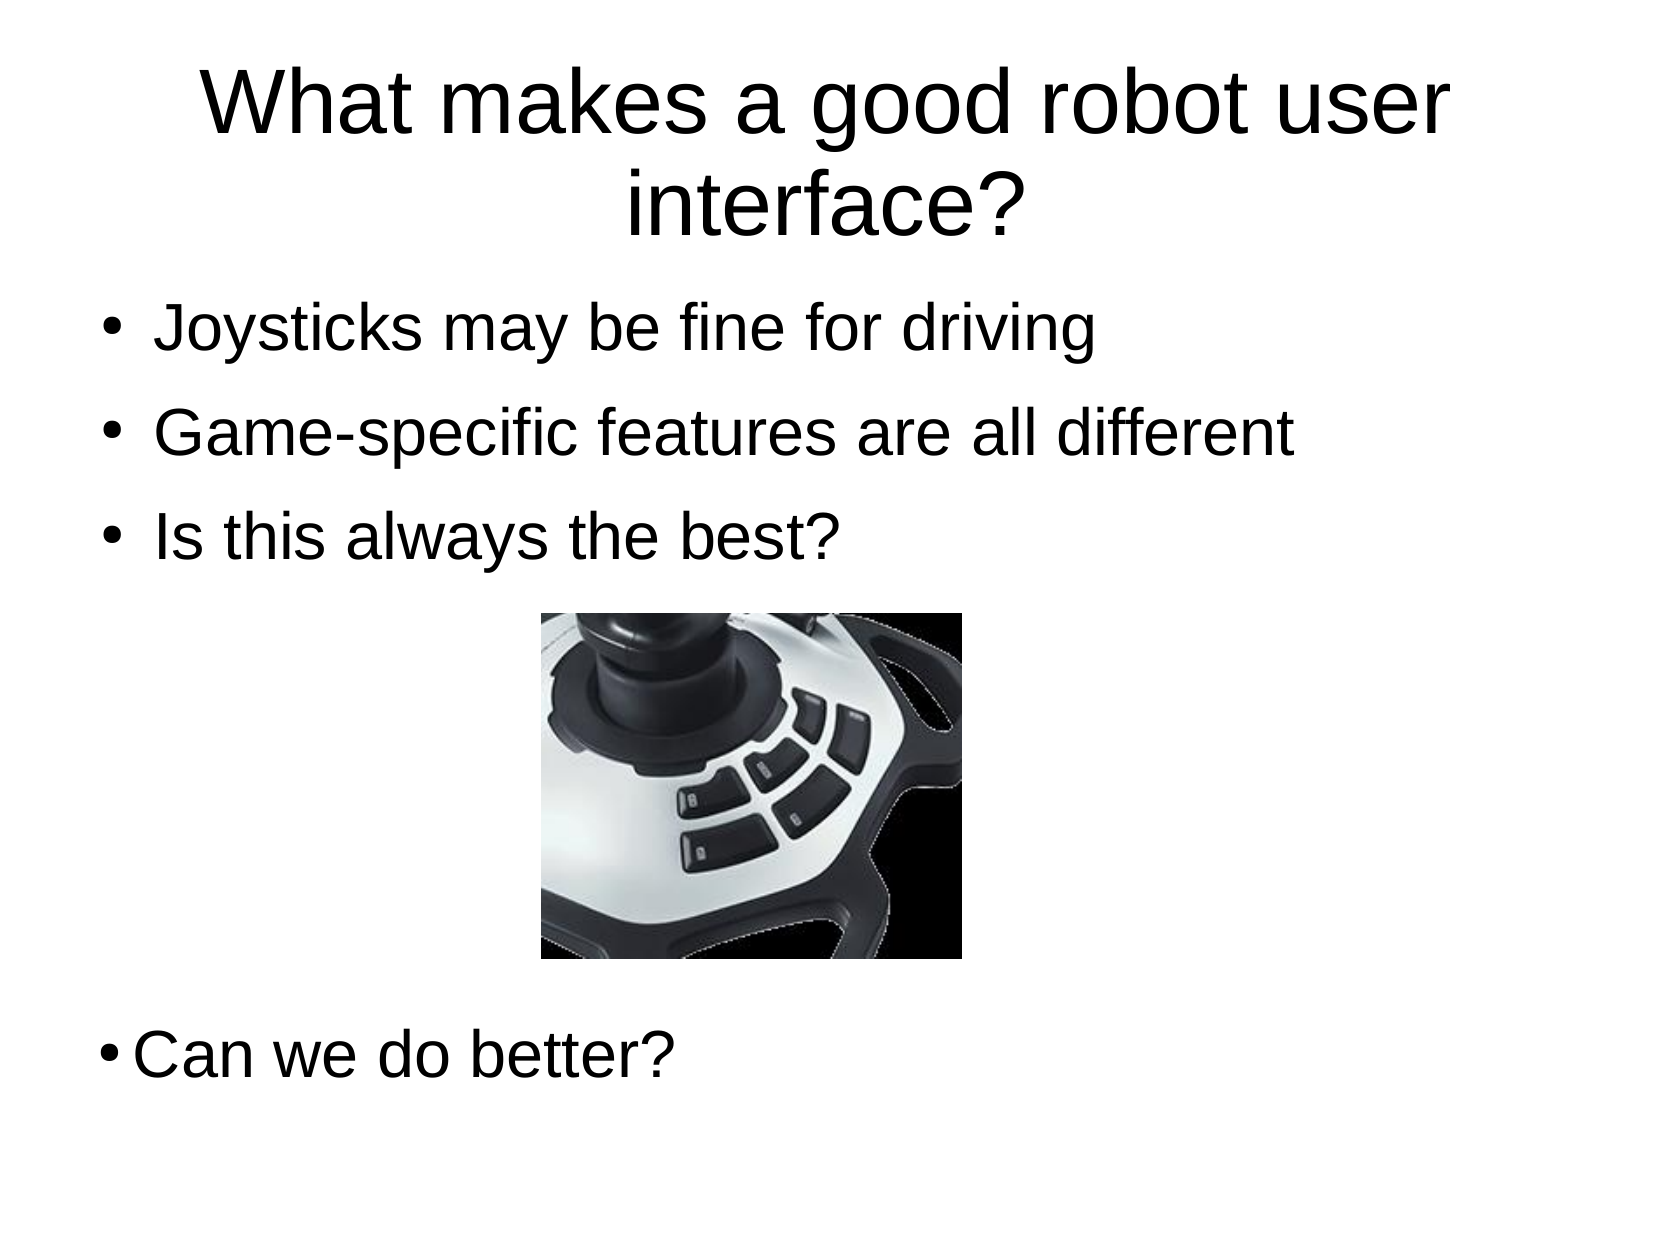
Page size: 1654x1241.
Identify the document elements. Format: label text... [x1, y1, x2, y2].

picture [541, 613, 962, 959]
list Joysticks may be fine for driving Game-specific features are all different Is this always the best? [82, 290, 1571, 1010]
title What makes a good robot user interface? [82, 49, 1571, 257]
text_box Can we do better? [82, 1009, 695, 1100]
